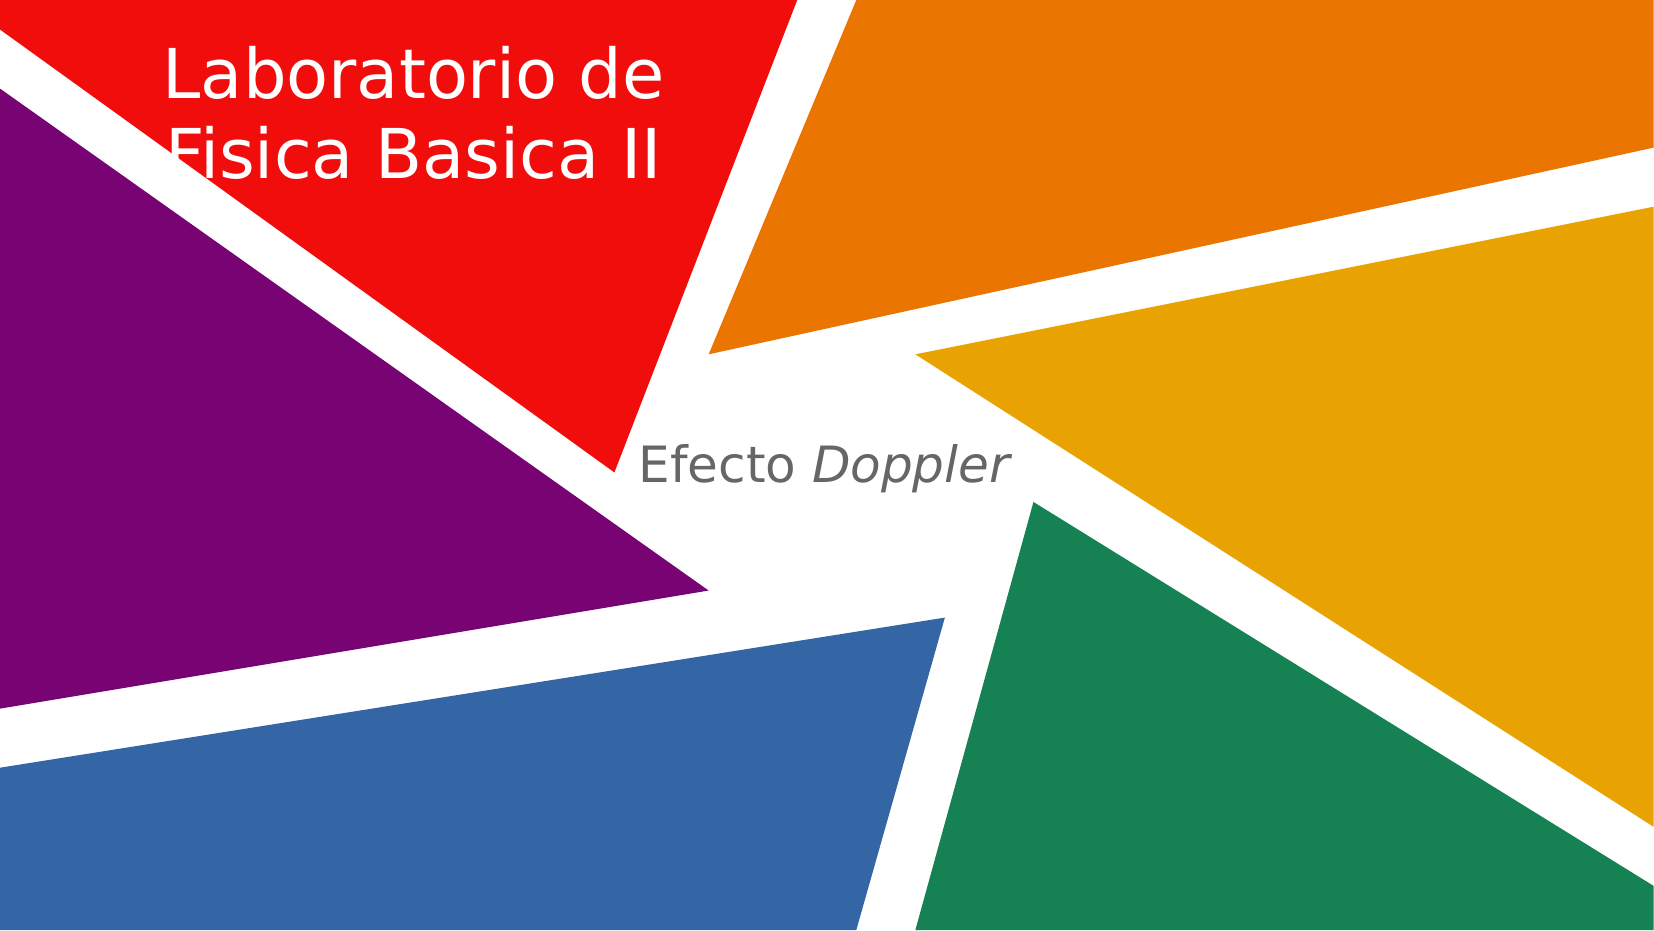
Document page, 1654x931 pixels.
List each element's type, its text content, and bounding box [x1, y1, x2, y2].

subtitle Efecto Doppler [614, 313, 1035, 618]
title Laboratorio de Fisica Basica II [82, 34, 746, 195]
